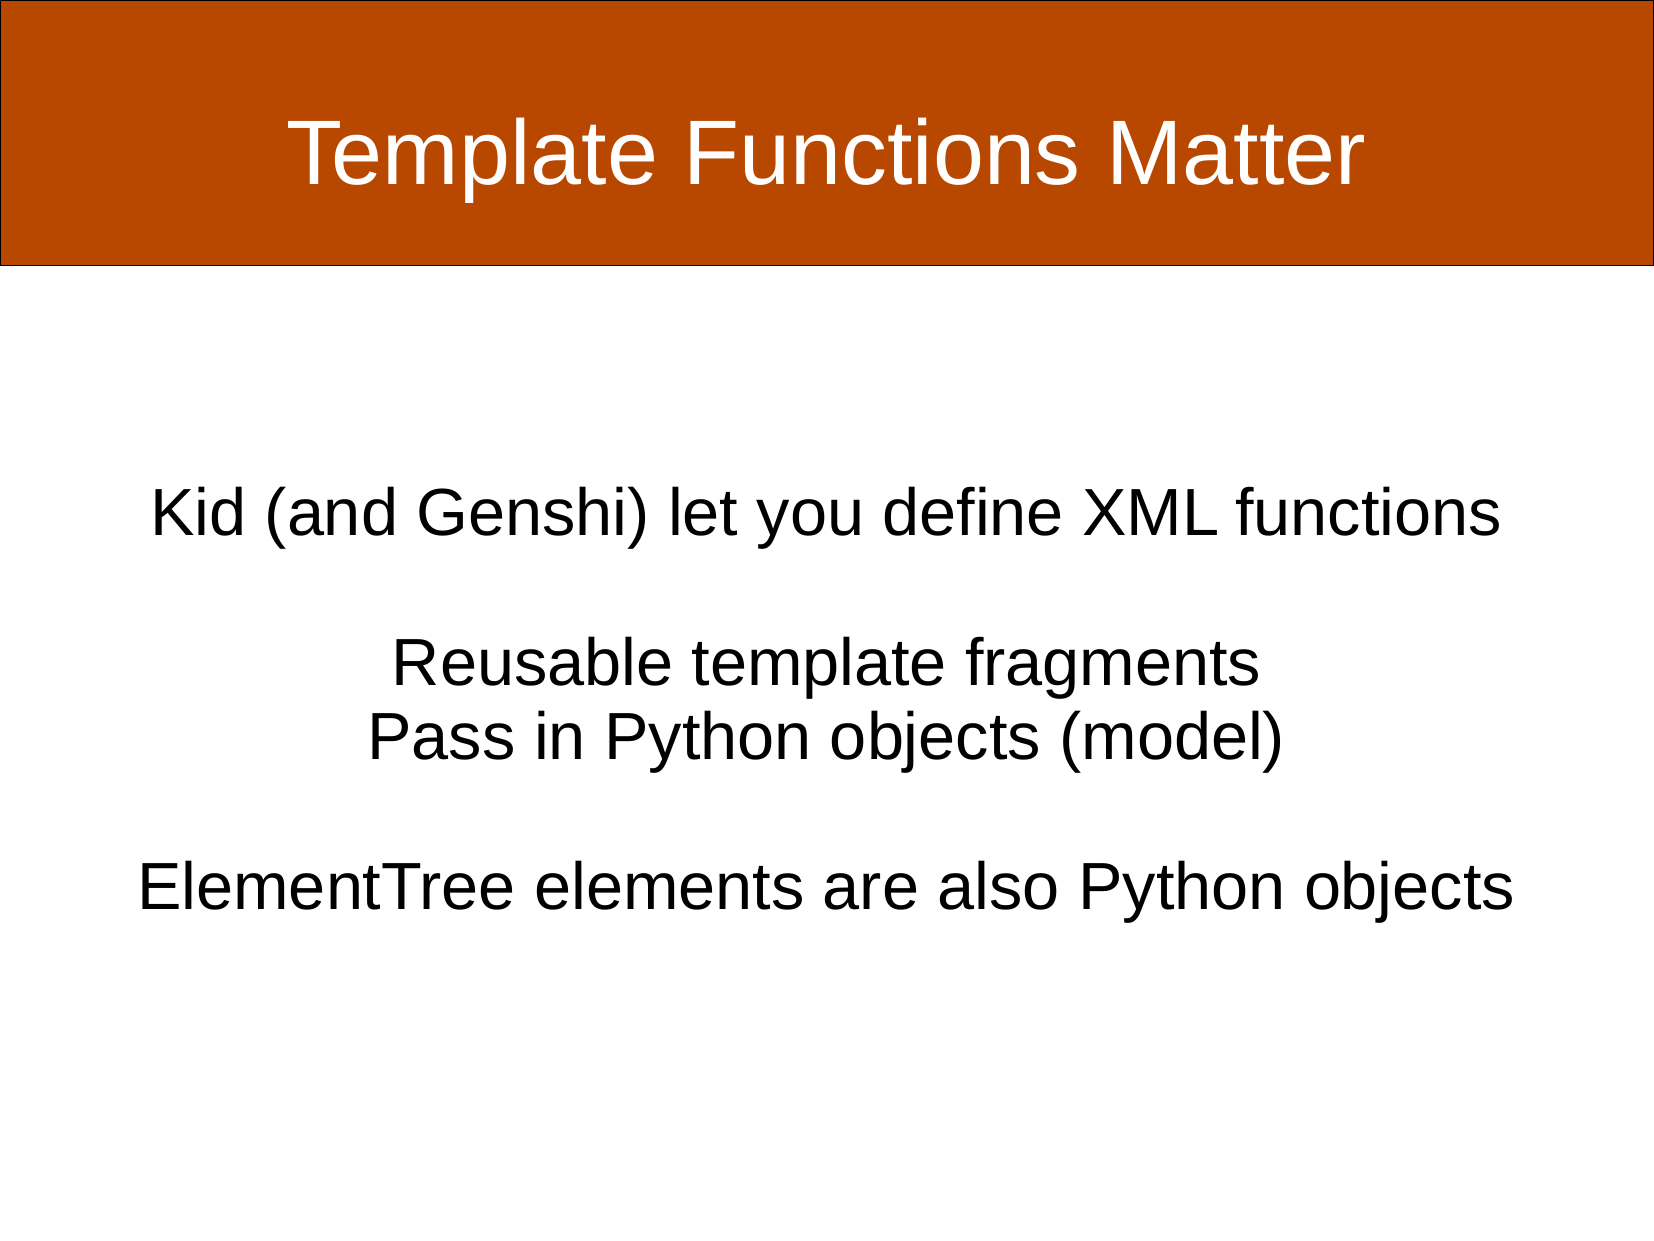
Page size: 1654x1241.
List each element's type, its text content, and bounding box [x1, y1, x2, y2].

subtitle Kid (and Genshi) let you define XML functions Reusable template fragments Pass in Python objects (model) ElementTree elements are also Python objects [82, 297, 1571, 1102]
title Template Functions Matter [82, 56, 1571, 250]
